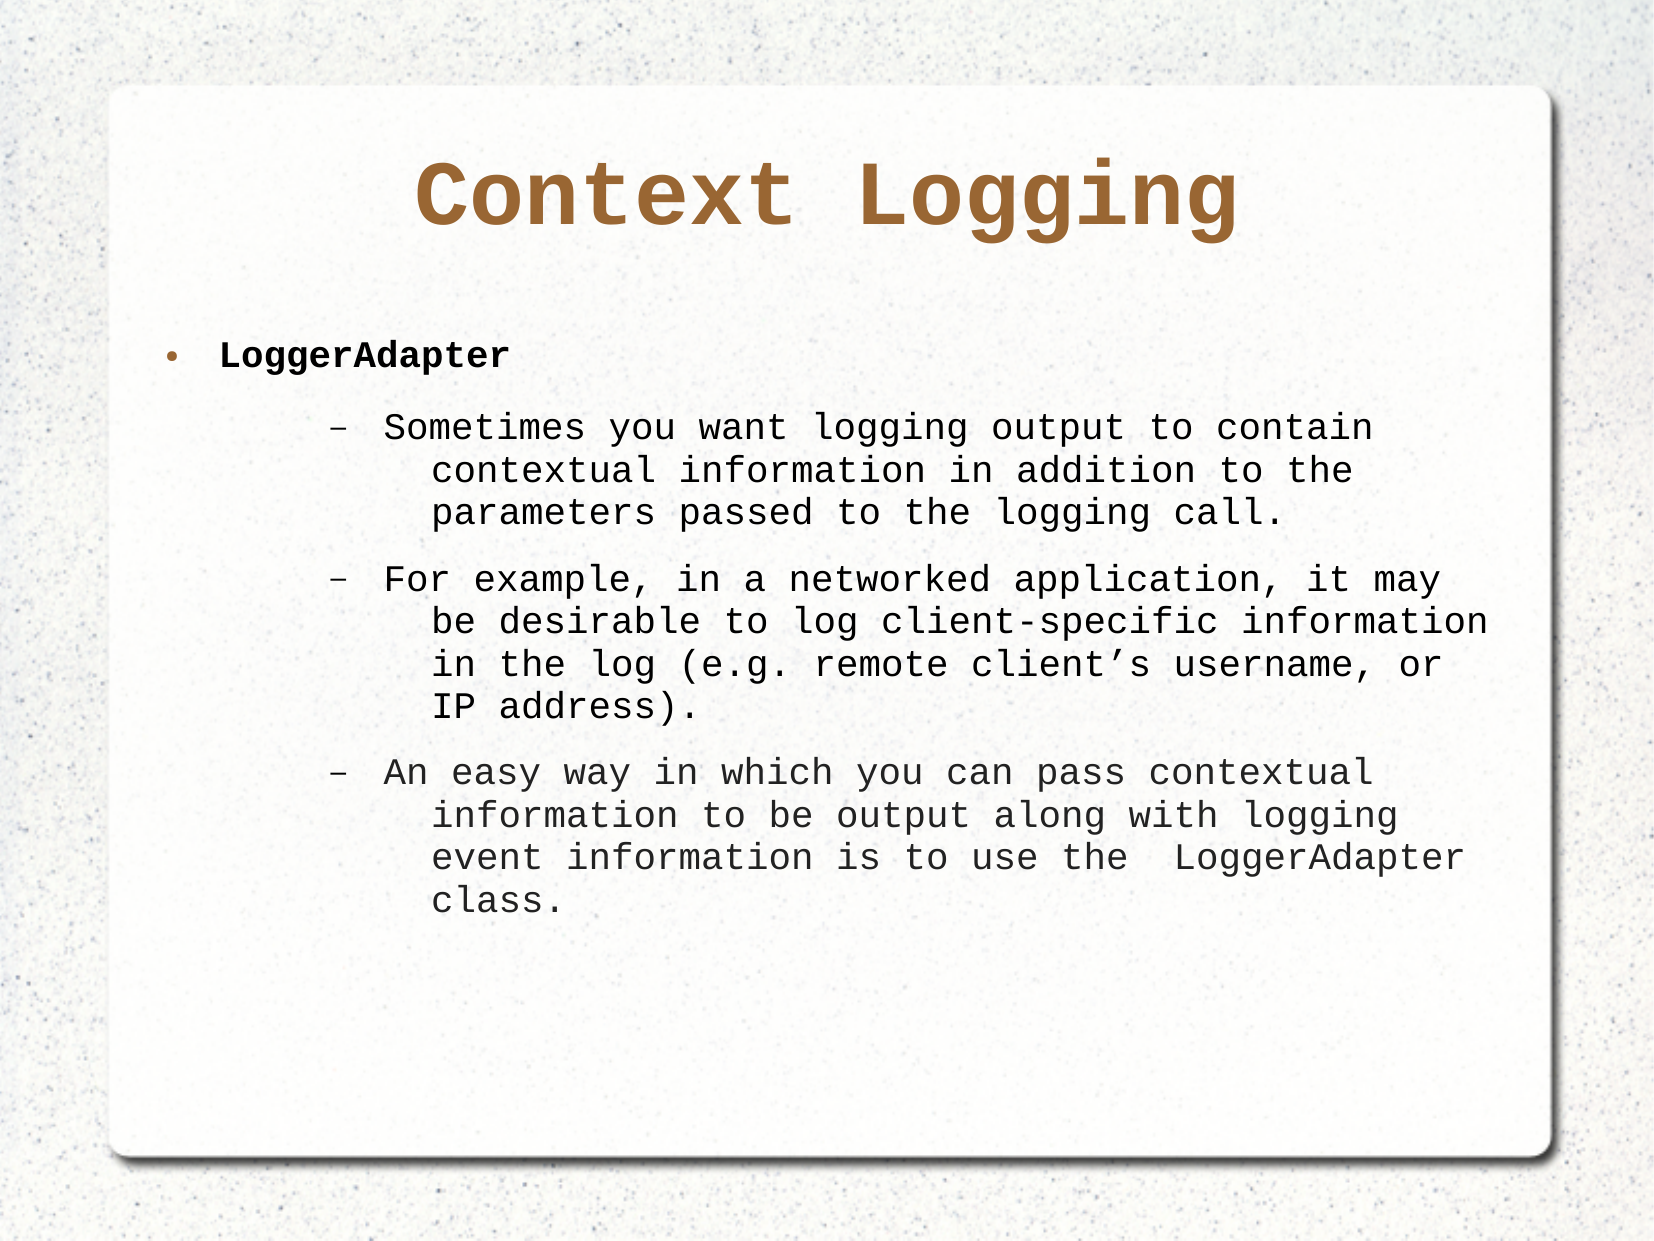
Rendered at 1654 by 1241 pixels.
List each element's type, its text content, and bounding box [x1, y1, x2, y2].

title Context Logging [118, 96, 1536, 304]
picture [0, 0, 1654, 1241]
list LoggerAdapter Sometimes you want logging output to contain contextual information in addition to the parameters passed to the logging call. For example, in a networked application, it may be desirable to log client-specific information in the log (e.g. remote client’s username, or IP address). An easy way in which you can pass contextual information to be output along with logging event information is to use the LoggerAdapter class. [147, 336, 1506, 987]
